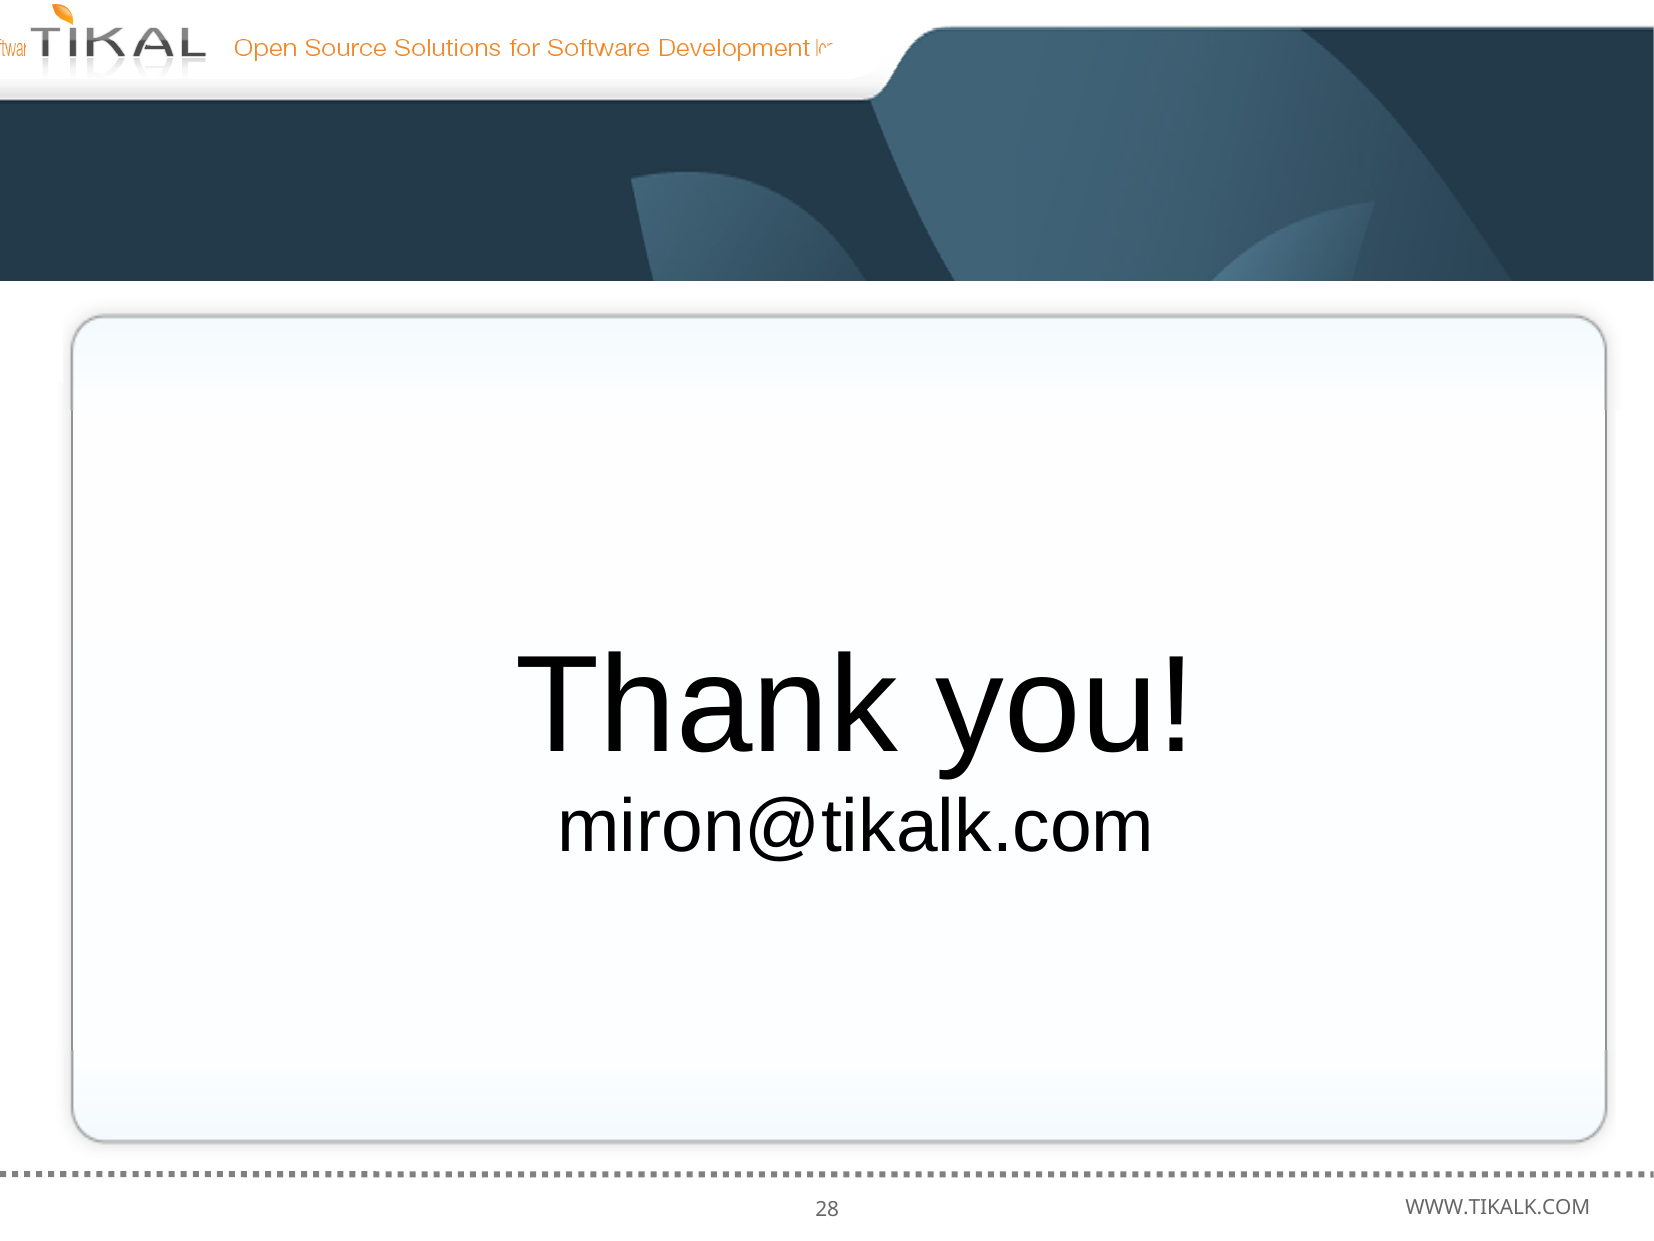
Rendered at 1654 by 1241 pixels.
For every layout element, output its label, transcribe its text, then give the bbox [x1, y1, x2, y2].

picture [55, 1050, 1616, 1163]
subtitle Thank you! miron@tikalk.com [112, 337, 1600, 1157]
picture [0, 3, 1654, 281]
picture [55, 296, 1624, 410]
